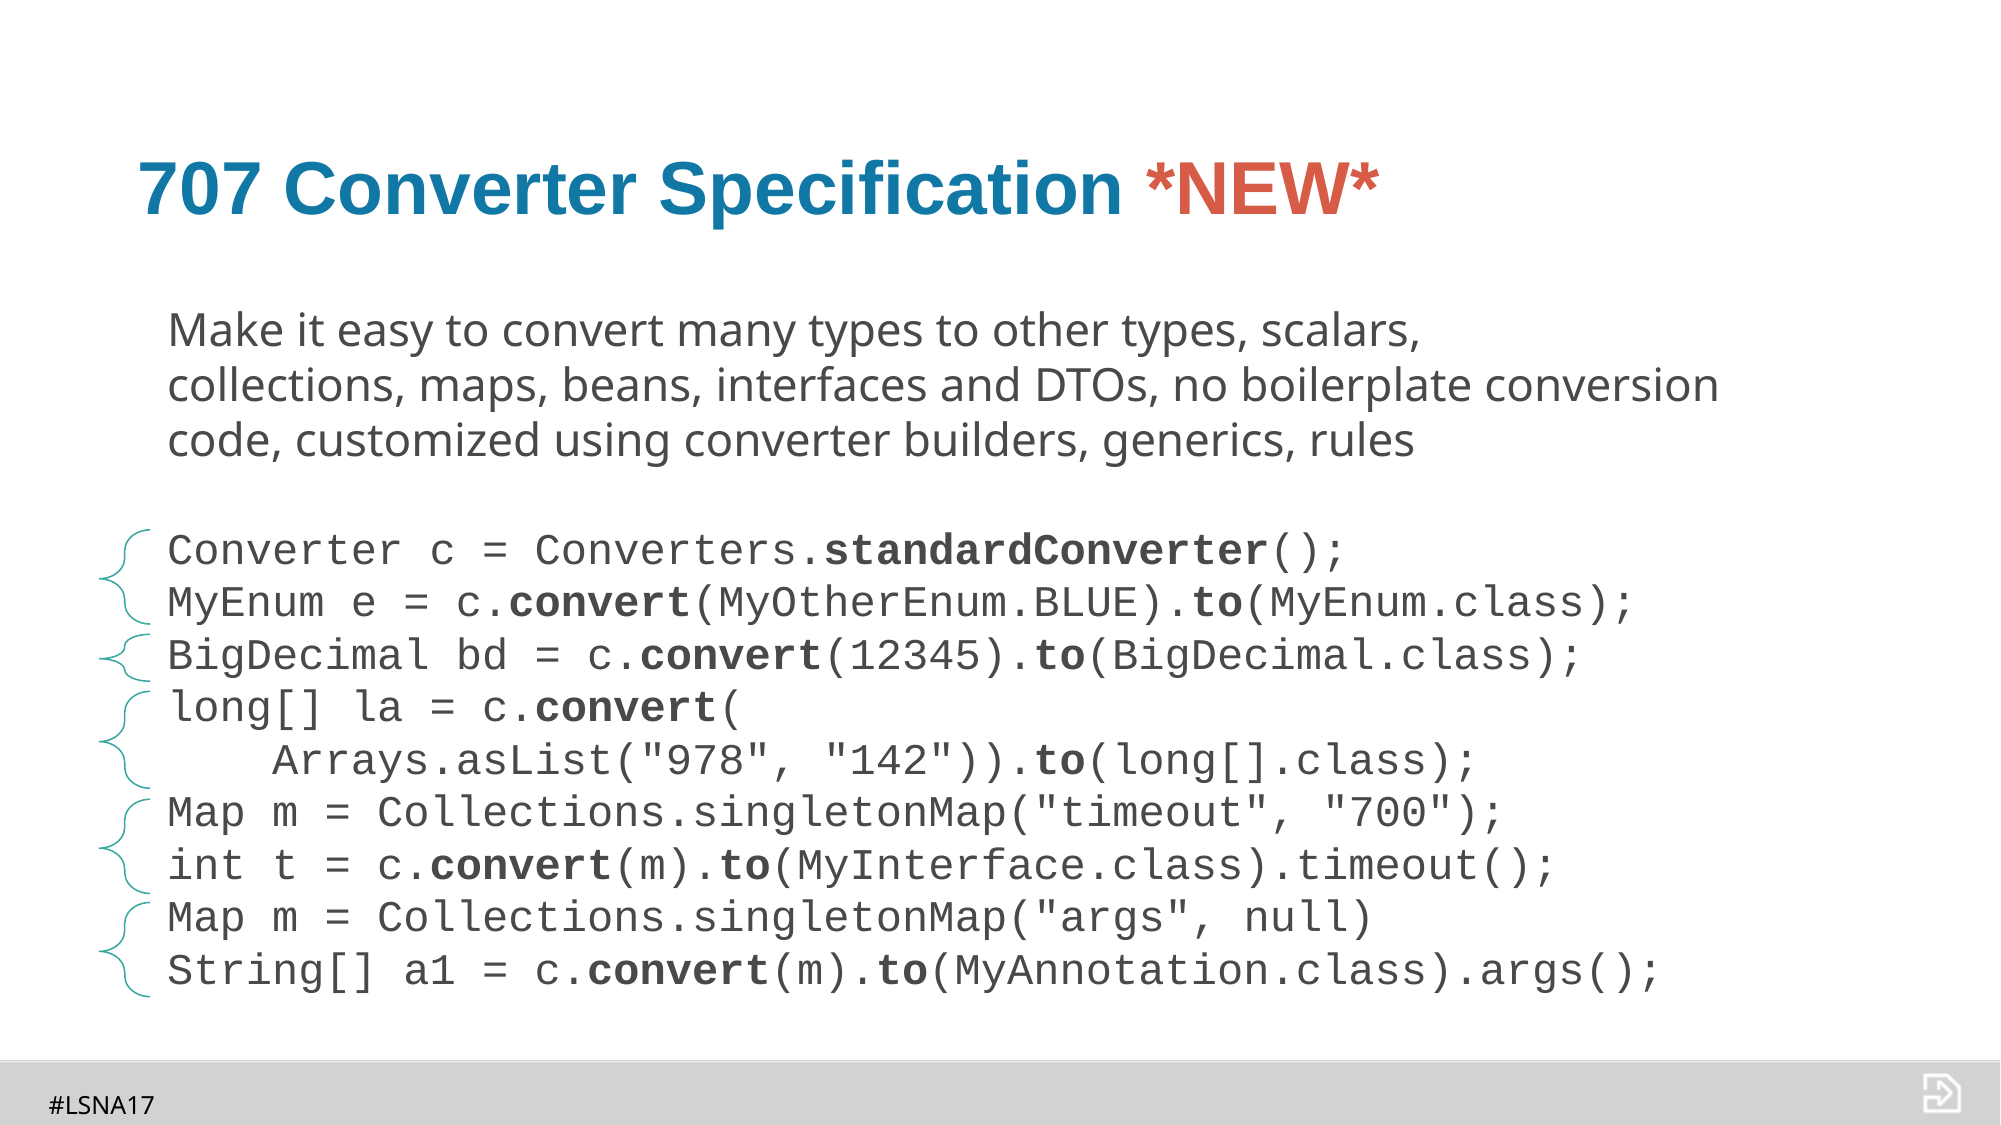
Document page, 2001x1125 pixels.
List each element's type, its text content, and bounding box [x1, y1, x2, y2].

picture [0, 0, 2001, 1125]
title 707 Converter Specification *NEW* [122, 142, 1600, 227]
list Make it easy to convert many types to other types, scalars, collections, maps, beans, interfaces and DTOs, no boilerplate conversion code, customized using converter builders, generics, rules Converter c = Converters.standardConverter(); MyEnum e = c.convert(MyOtherEnum.BLUE).to(MyEnum.class); BigDecimal bd = c.convert(12345).to(BigDecimal.class); long[] la = c.convert( Arrays.asList("978", "142")).to(long[].class); Map m = Collections.singletonMap("timeout", "700"); int t = c.convert(m).to(MyInterface.class).timeout(); Map m = Collections.singletonMap("args", null) String[] a1 = c.convert(m).to(MyAnnotation.class).args(); [122, 285, 1857, 995]
